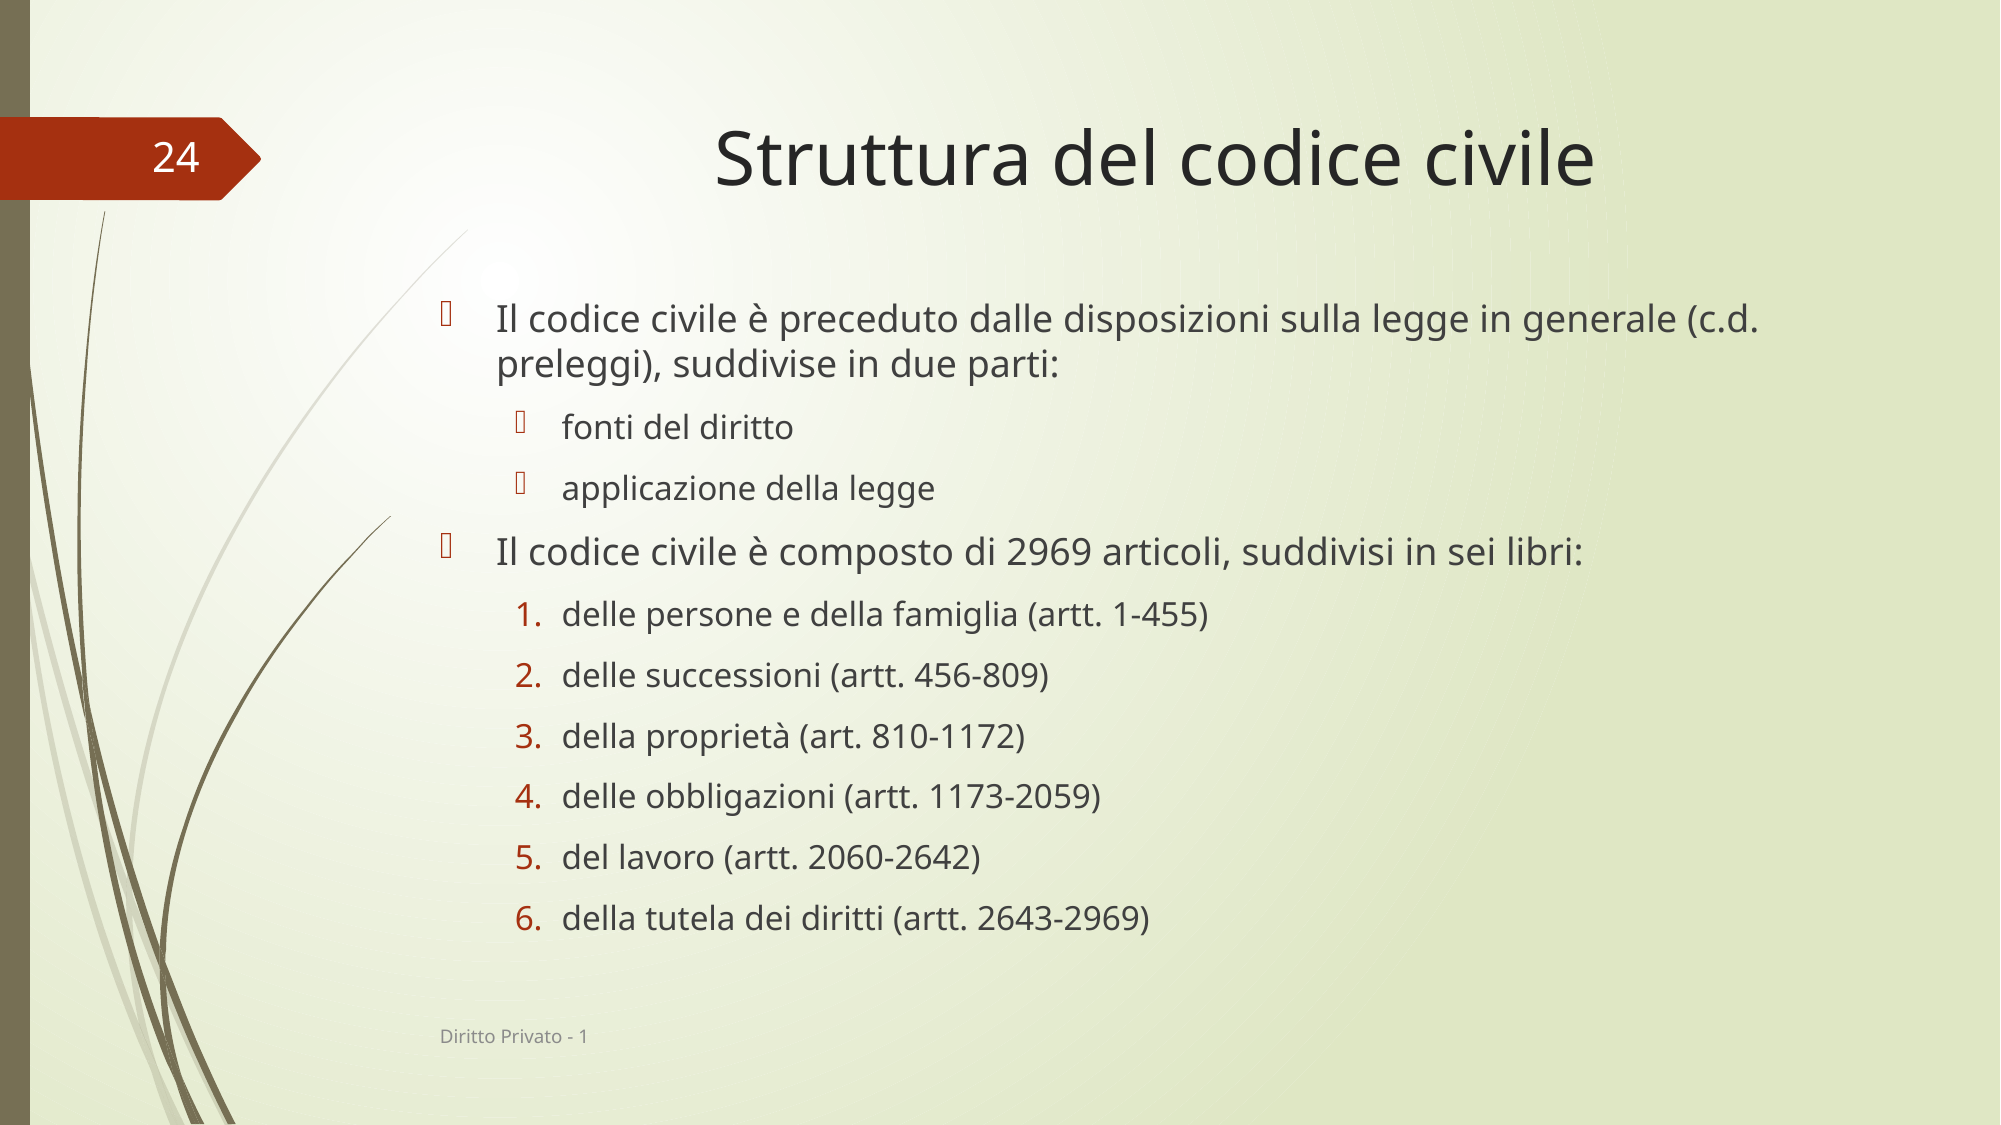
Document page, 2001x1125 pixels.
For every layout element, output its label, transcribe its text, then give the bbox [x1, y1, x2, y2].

list Il codice civile è preceduto dalle disposizioni sulla legge in generale (c.d. preleggi), suddivise in due parti: fonti del diritto applicazione della legge Il codice civile è composto di 2969 articoli, suddivisi in sei libri: delle persone e della famiglia (artt. 1-455) delle successioni (artt. 456-809) della proprietà (art. 810-1172) delle obbligazioni (artt. 1173-2059) del lavoro (artt. 2060-2642) della tutela dei diritti (artt. 2643-2969) [424, 287, 1888, 970]
title Struttura del codice civile [425, 102, 1888, 287]
slide_number <numero> [87, 129, 216, 190]
footer Diritto Privato - 1 [424, 1006, 1675, 1067]
